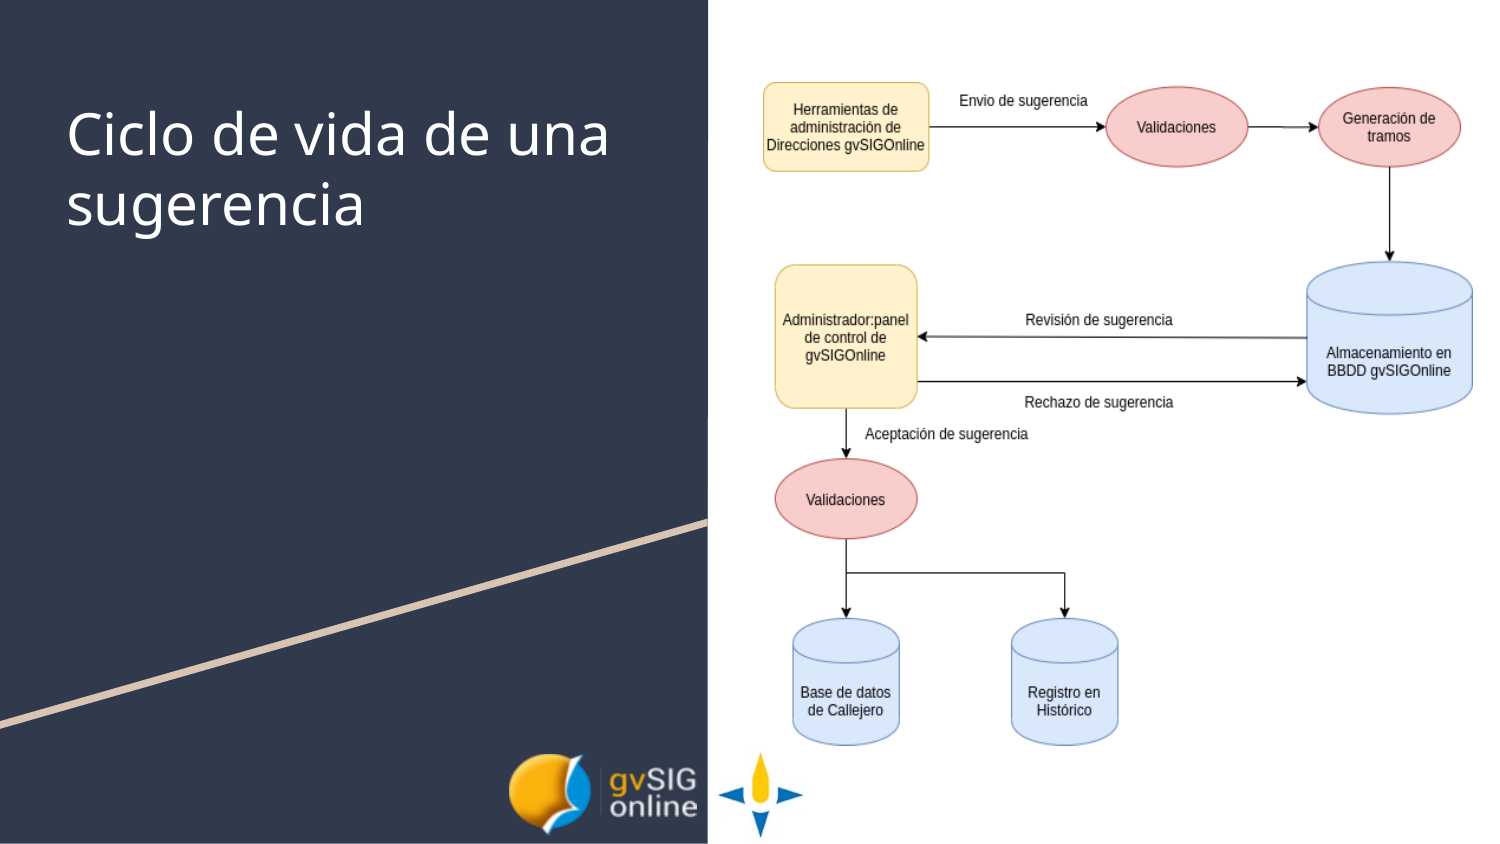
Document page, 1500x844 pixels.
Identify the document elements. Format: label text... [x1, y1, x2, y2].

picture [714, 747, 810, 843]
title Ciclo de vida de una sugerencia [51, 82, 660, 494]
picture [763, 82, 1473, 746]
picture [509, 754, 697, 836]
